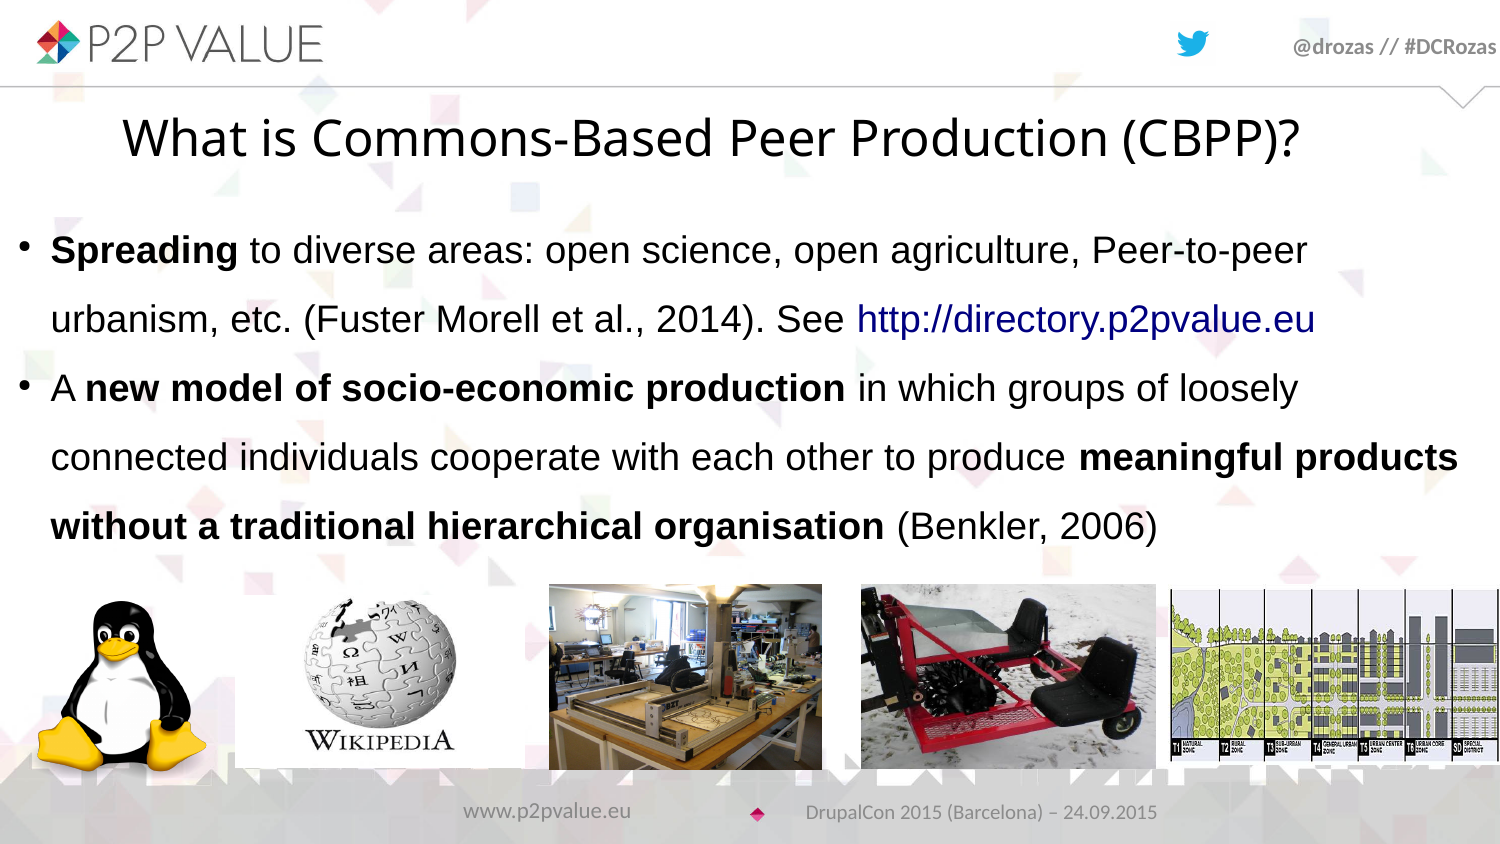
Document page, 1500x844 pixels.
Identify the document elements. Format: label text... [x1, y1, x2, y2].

text_box @drozas // #DCRozas [1170, 15, 1500, 76]
title What is Commons-Based Peer Production (CBPP)? [60, 92, 1366, 181]
text_box DrupalCon 2015 (Barcelona) – 24.09.2015 [792, 788, 1485, 834]
subtitle Spreading to diverse areas: open science, open agriculture, Peer-to-peer urbanism, etc. (Fuster Morell et al., 2014). See http://directory.p2pvalue.eu A new model of socio-economic production in which groups of loosely connected individuals cooperate with each other to produce meaningful products without a traditional hierarchical organisation (Benkler, 2006) [4, 195, 1486, 556]
picture [0, 0, 1500, 844]
text_box www.p2pvalue.eu [456, 789, 675, 829]
